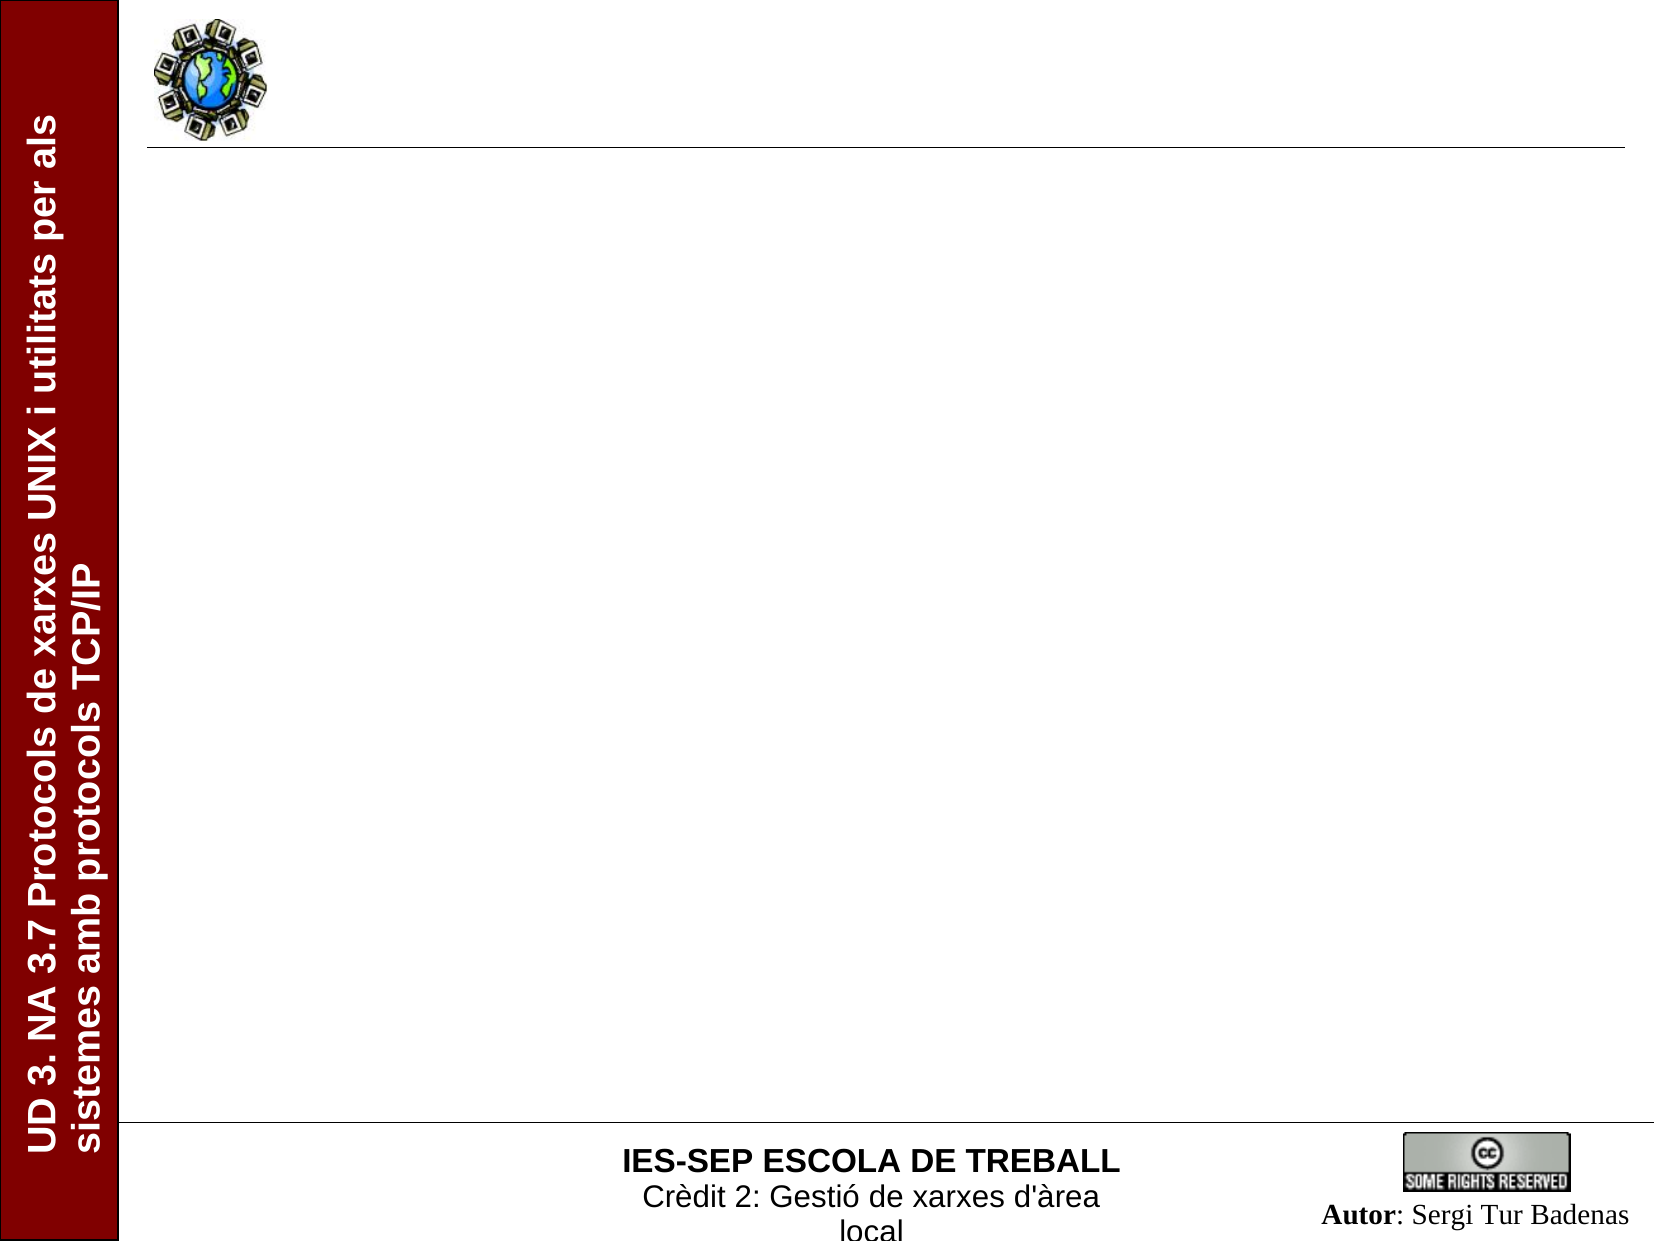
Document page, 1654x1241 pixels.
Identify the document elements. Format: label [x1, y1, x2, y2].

picture [154, 19, 268, 142]
picture [1403, 1132, 1571, 1192]
